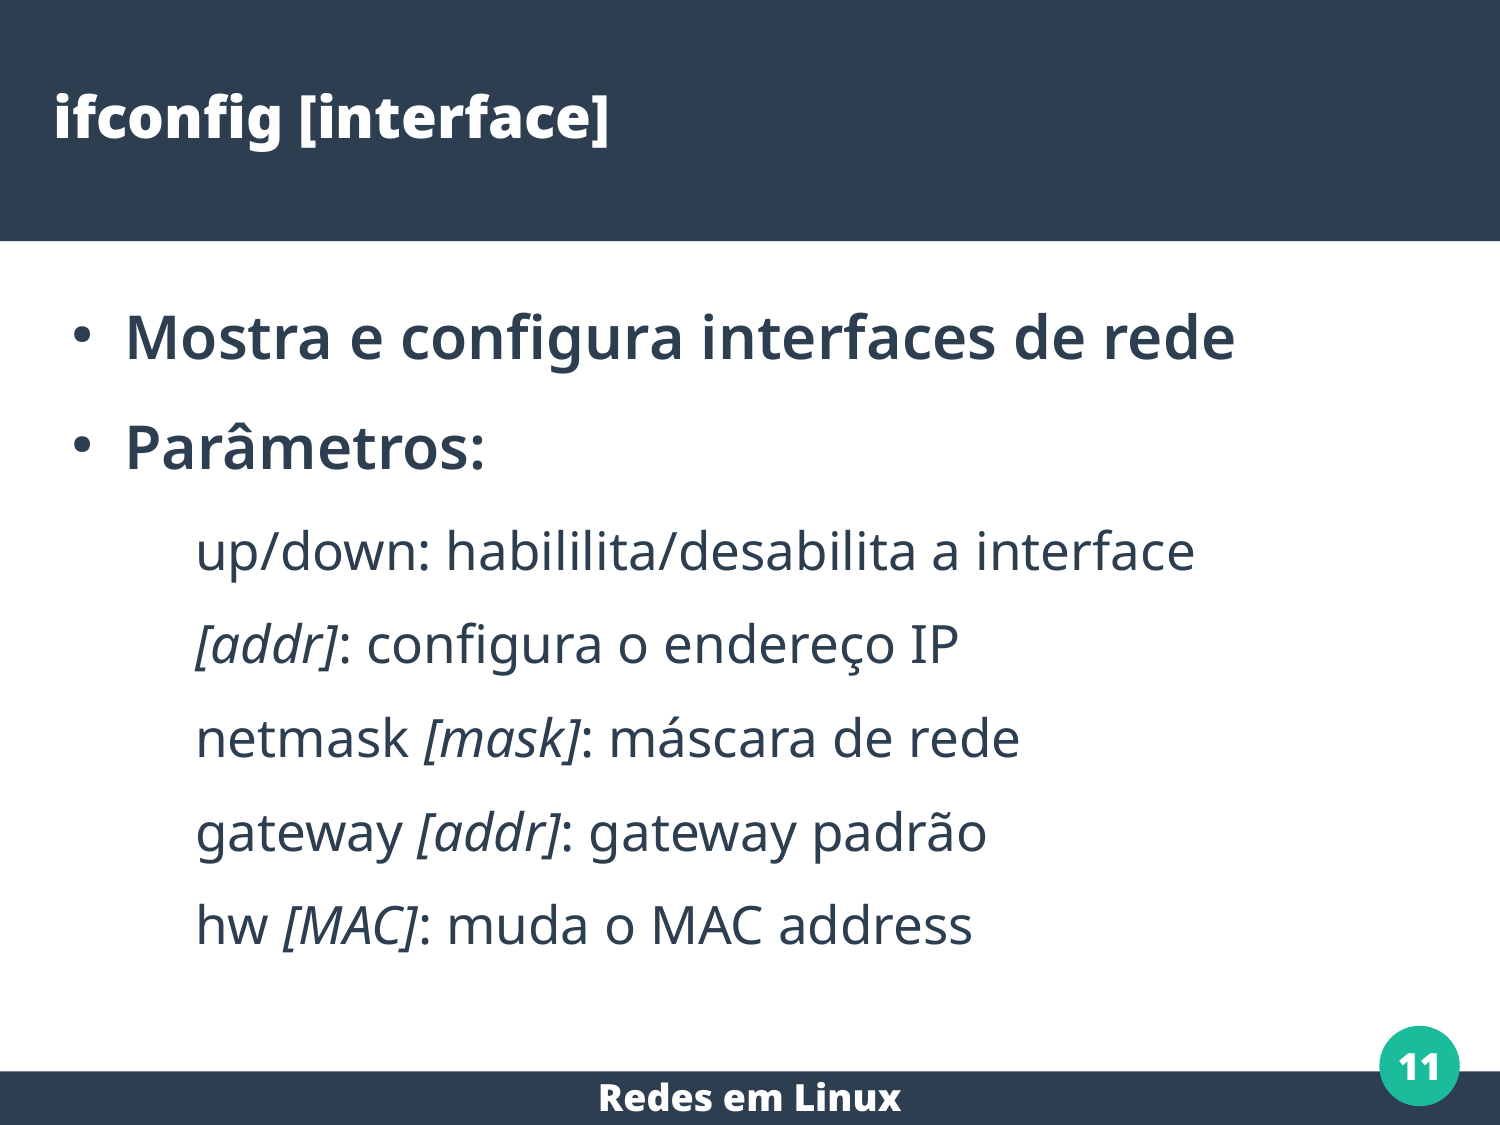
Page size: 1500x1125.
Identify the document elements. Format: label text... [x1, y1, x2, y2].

title ifconfig [interface] [53, 44, 1447, 188]
list Mostra e configura interfaces de rede Parâmetros: up/down: habililita/desabilita a interface [addr]: configura o endereço IP netmask [mask]: máscara de rede gateway [addr]: gateway padrão hw [MAC]: muda o MAC address [53, 294, 1447, 1045]
